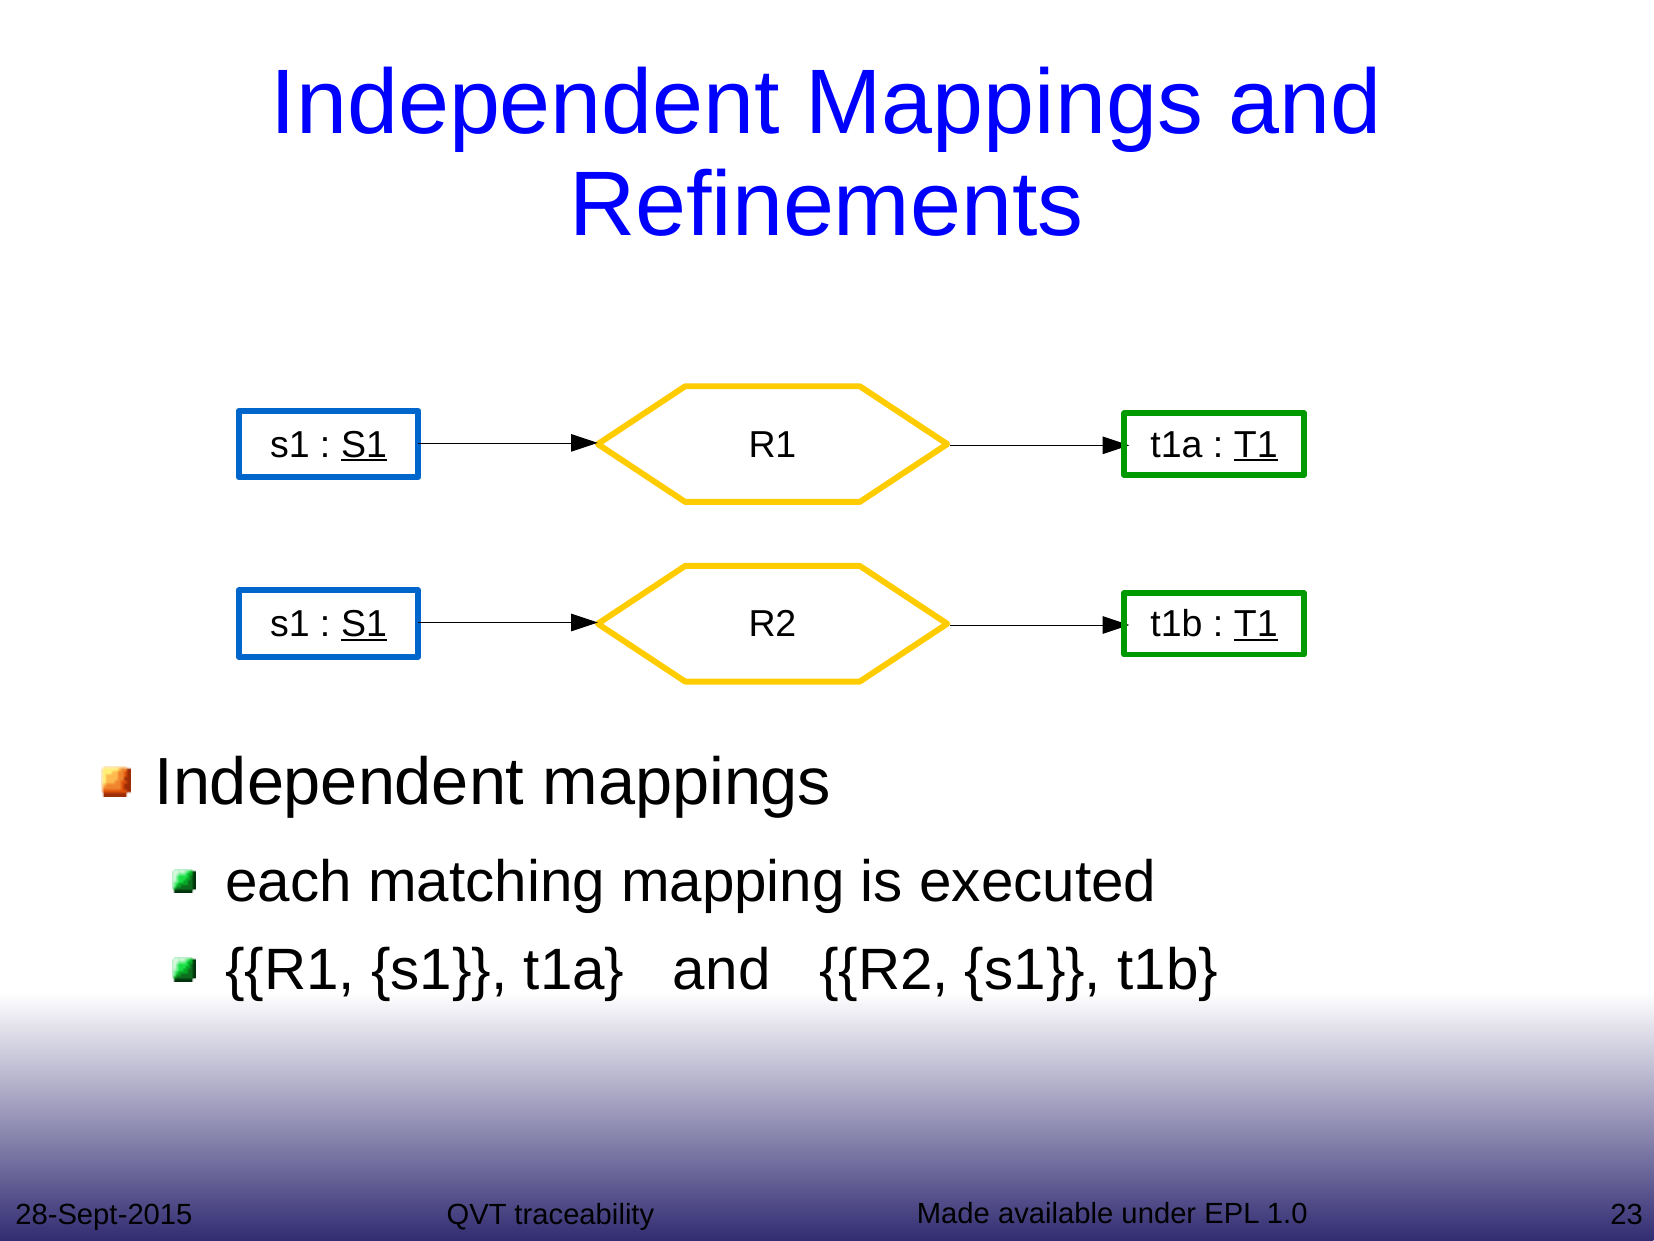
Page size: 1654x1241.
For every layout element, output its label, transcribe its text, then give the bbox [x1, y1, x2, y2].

text_box t1b : T1 [1124, 592, 1304, 655]
title Independent Mappings and Refinements [82, 49, 1571, 257]
text_box t1a : T1 [1124, 413, 1304, 475]
list Independent mappings each matching mapping is executed {{R1, {s1}}, t1a} and {{R2, {s1}}, t1b} [83, 744, 1572, 1012]
text_box R2 [597, 565, 948, 682]
text_box R1 [597, 386, 948, 502]
text_box s1 : S1 [238, 410, 419, 478]
text_box s1 : S1 [238, 590, 419, 657]
